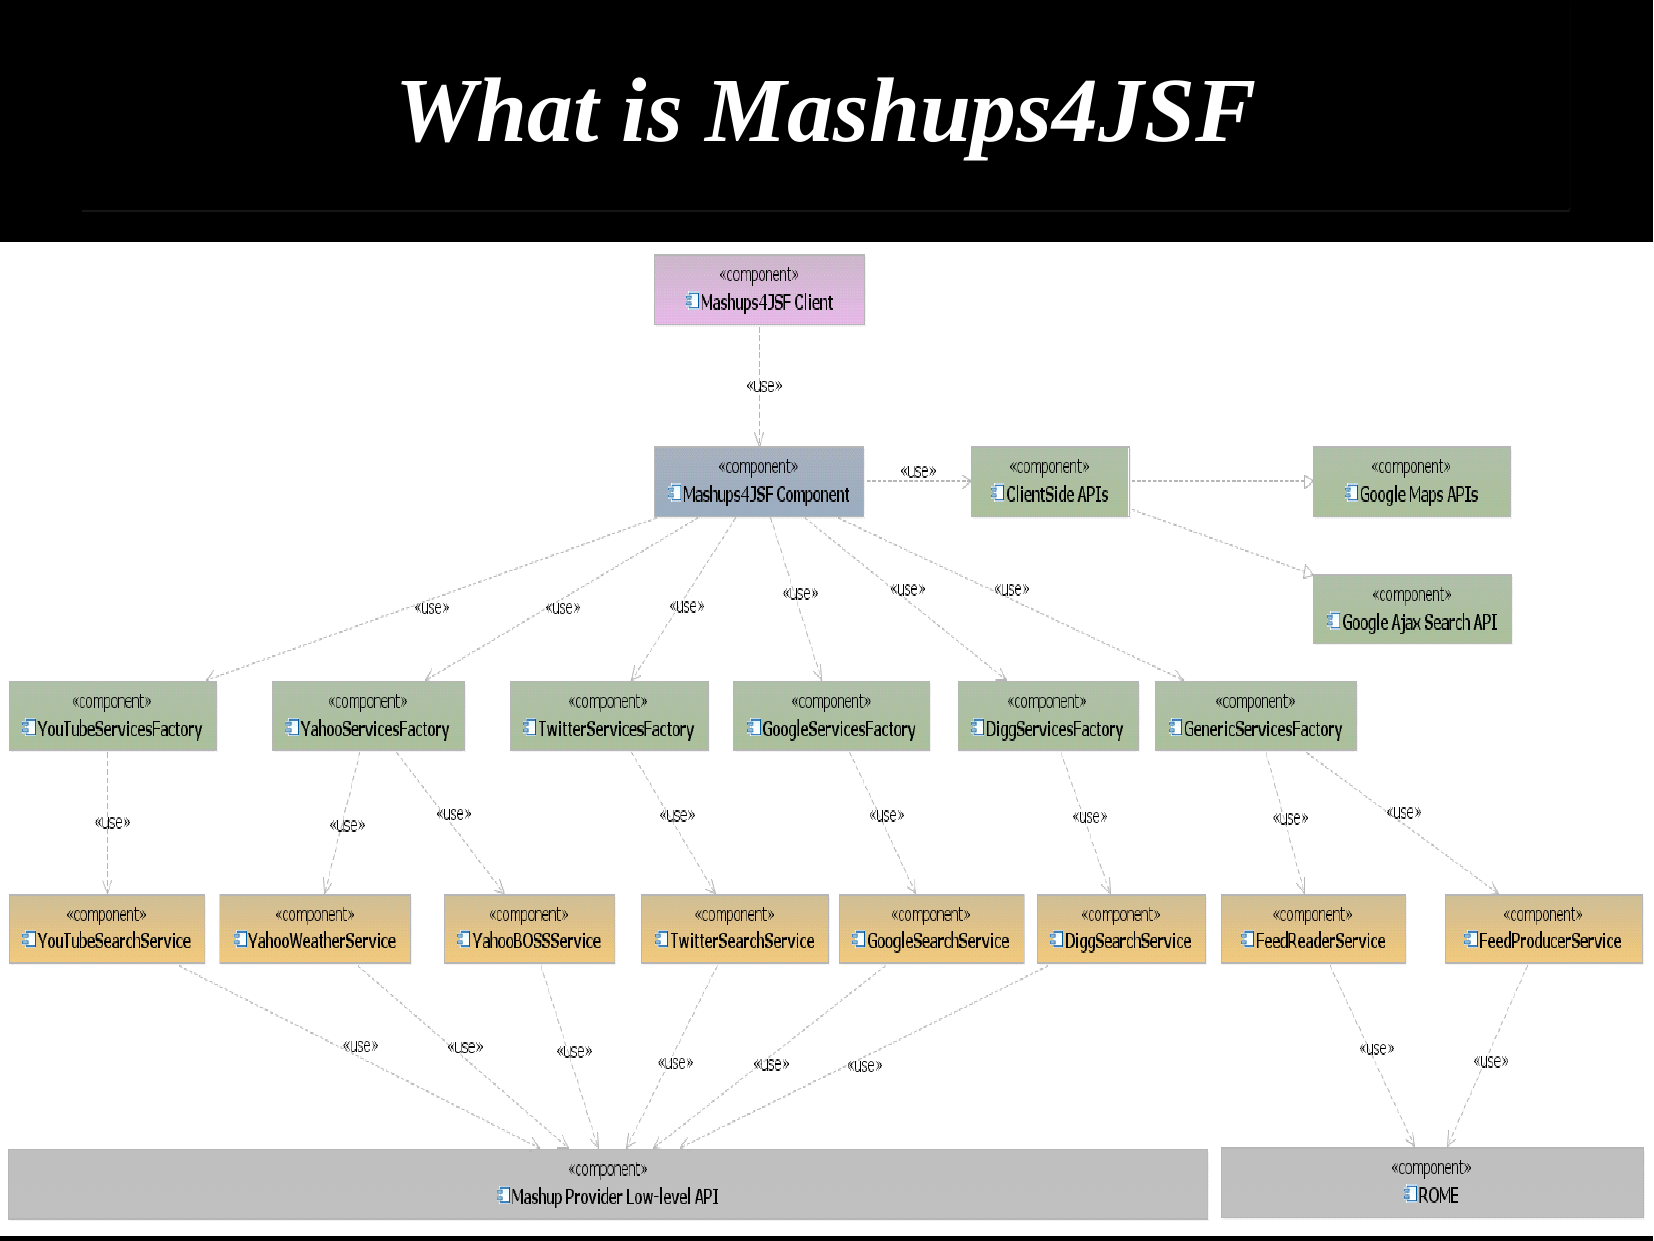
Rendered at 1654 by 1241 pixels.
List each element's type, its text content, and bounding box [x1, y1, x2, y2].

title What is Mashups4JSF [82, 0, 1571, 208]
picture [0, 242, 1654, 1236]
